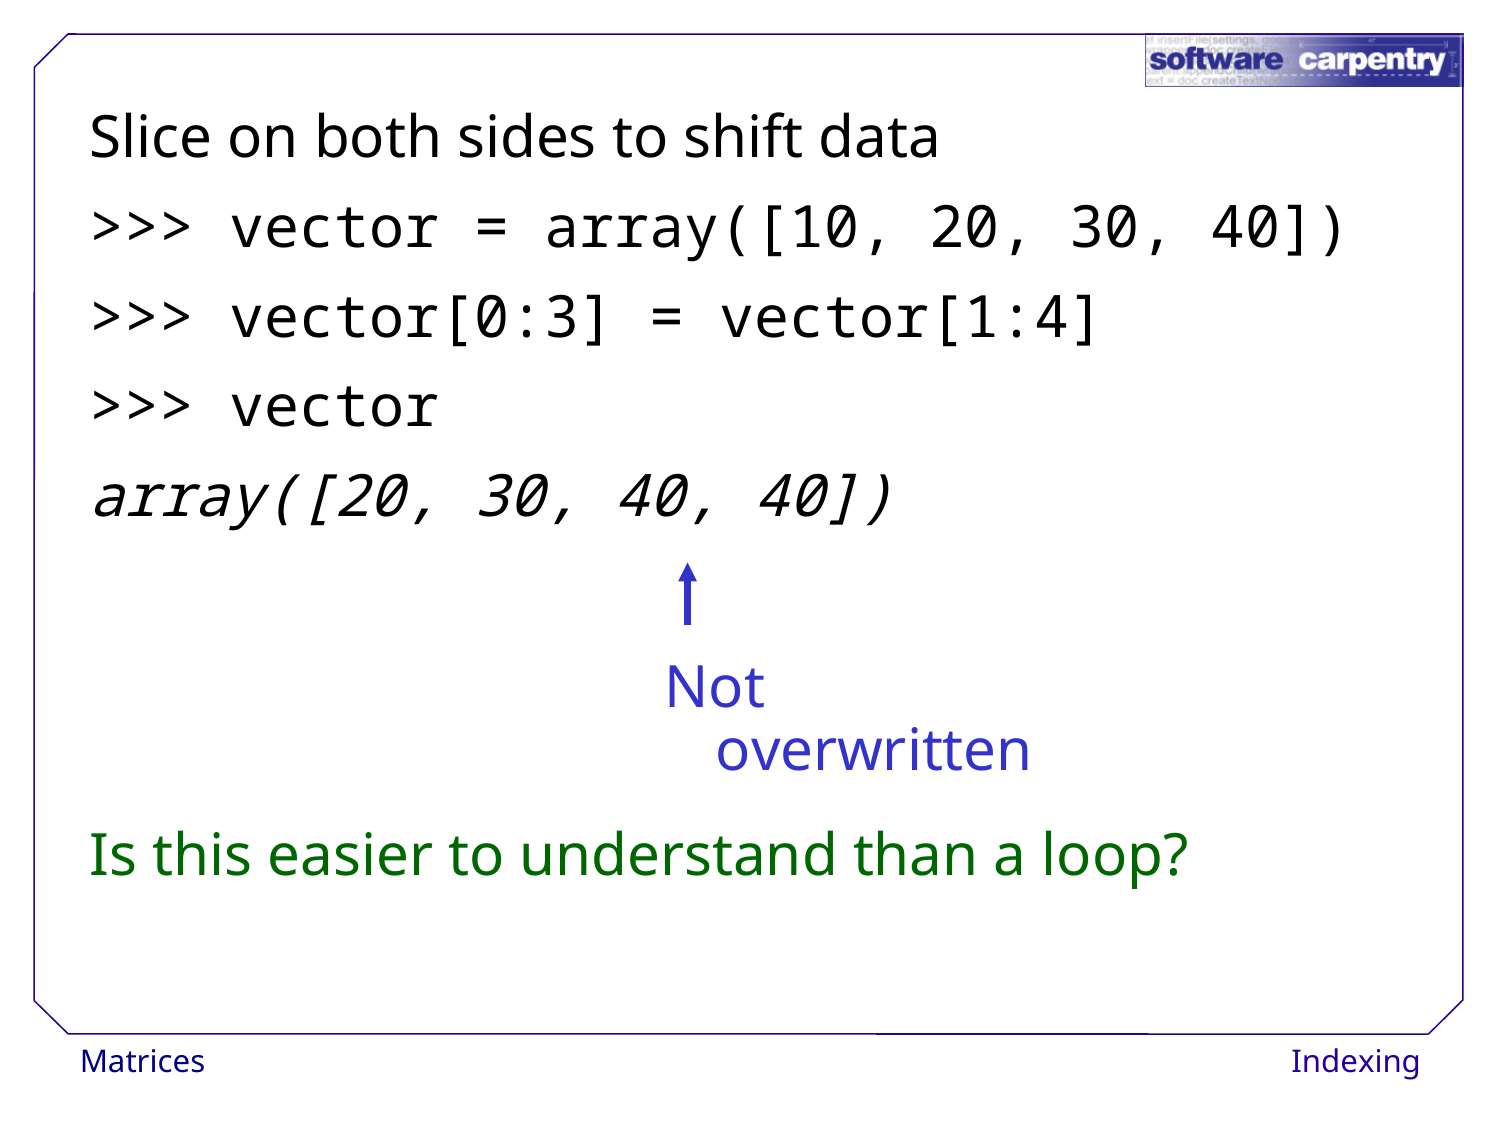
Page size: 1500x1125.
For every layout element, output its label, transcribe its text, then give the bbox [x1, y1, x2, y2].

picture [1145, 33, 1464, 87]
text_box Not overwritten [650, 649, 1101, 750]
list Slice on both sides to shift data >>> vector = array([10, 20, 30, 40]) >>> vector[0:3] = vector[1:4] >>> vector array([20, 30, 40, 40]) Is this easier to understand than a loop? [75, 99, 1426, 1013]
